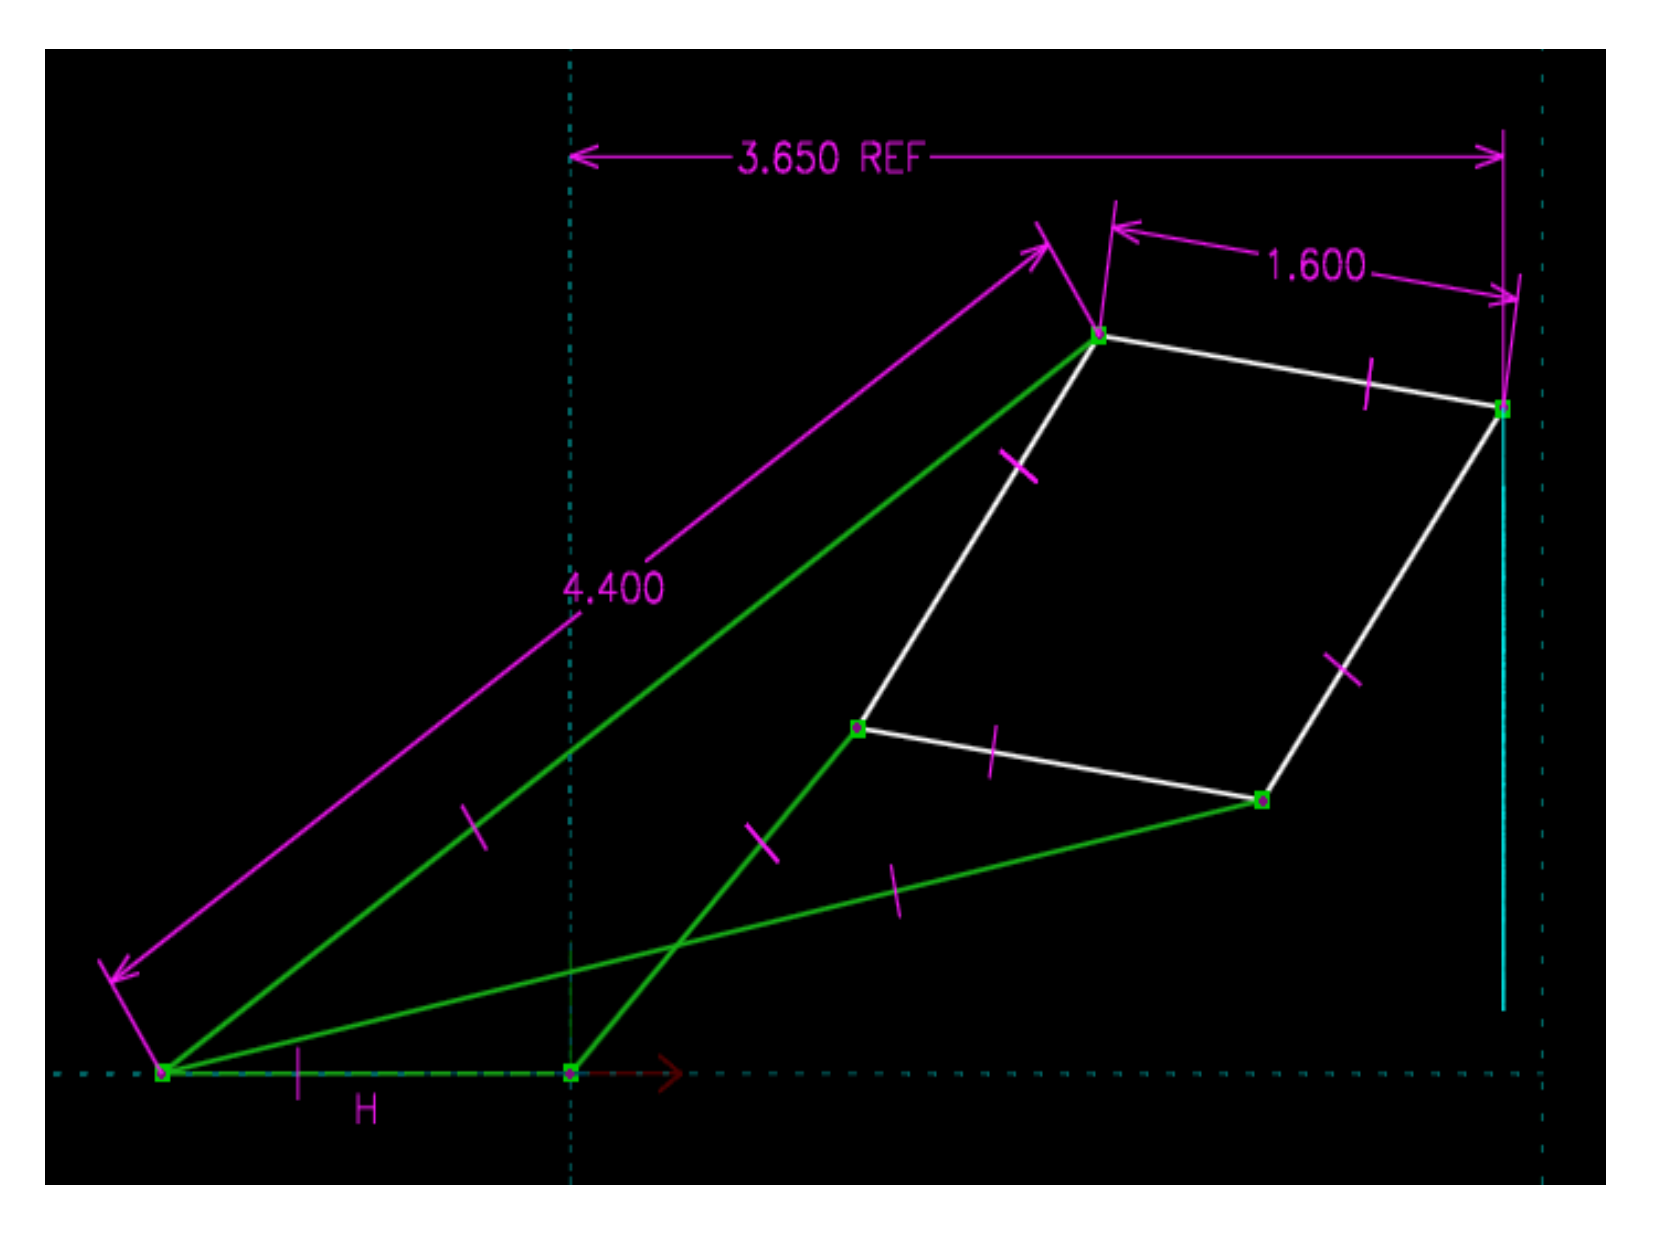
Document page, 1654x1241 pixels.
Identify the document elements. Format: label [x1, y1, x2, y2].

picture [45, 49, 1606, 1186]
